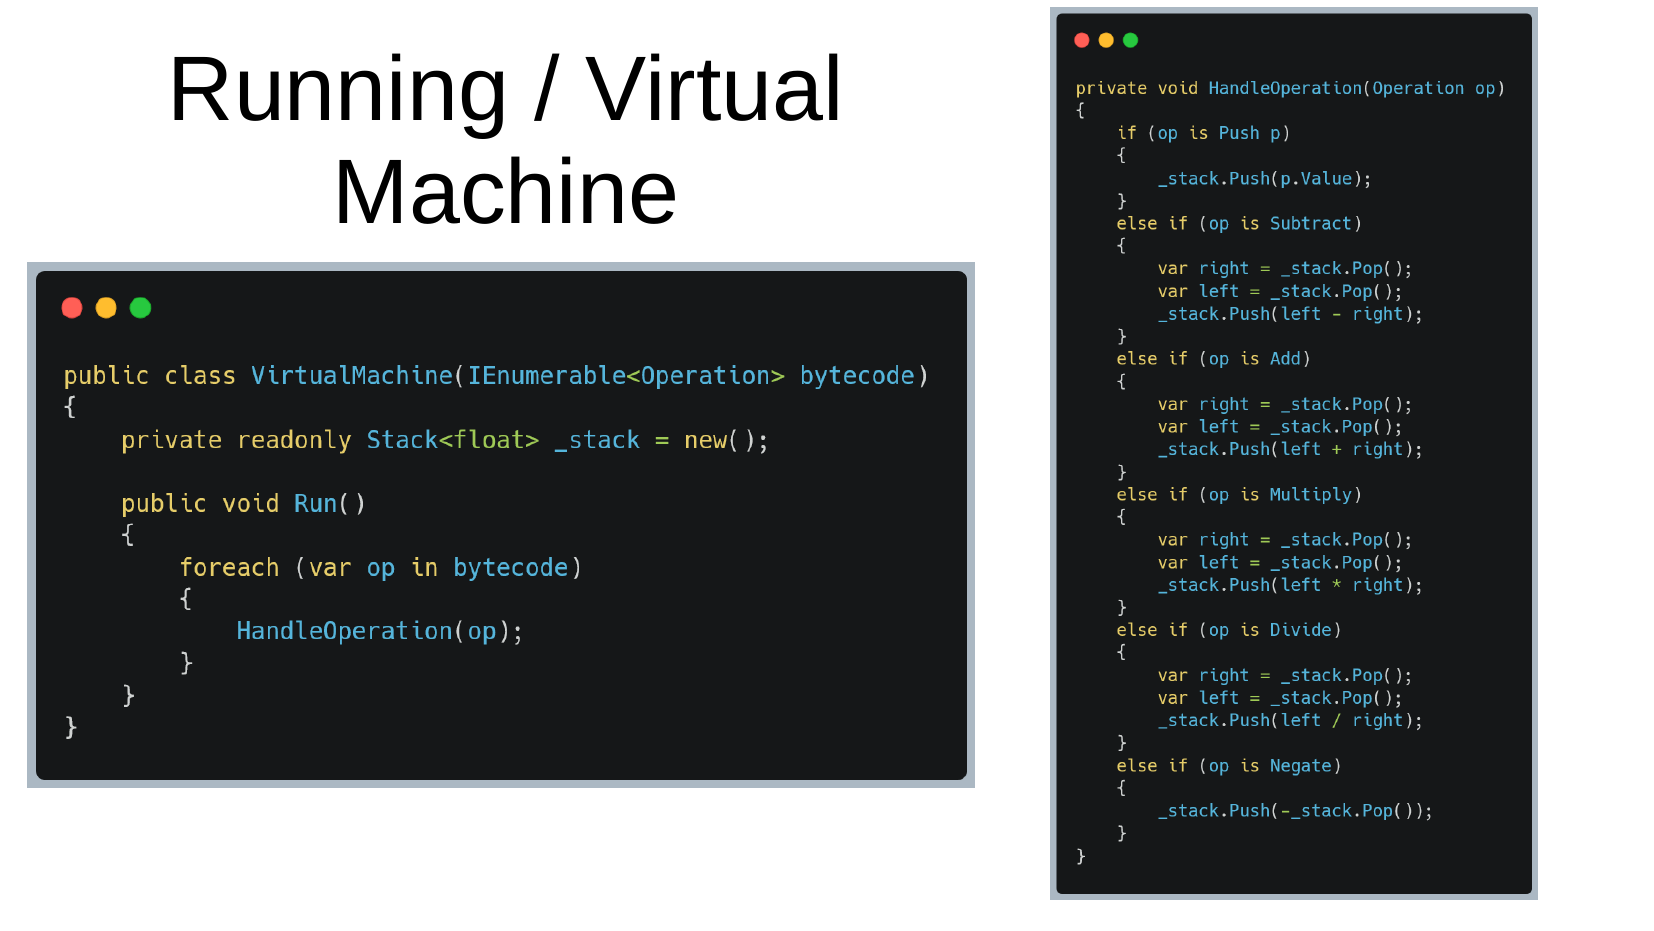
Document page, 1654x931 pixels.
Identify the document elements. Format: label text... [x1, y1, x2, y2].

picture [1050, 7, 1538, 901]
picture [27, 262, 976, 788]
title Running / Virtual Machine [37, 37, 976, 243]
